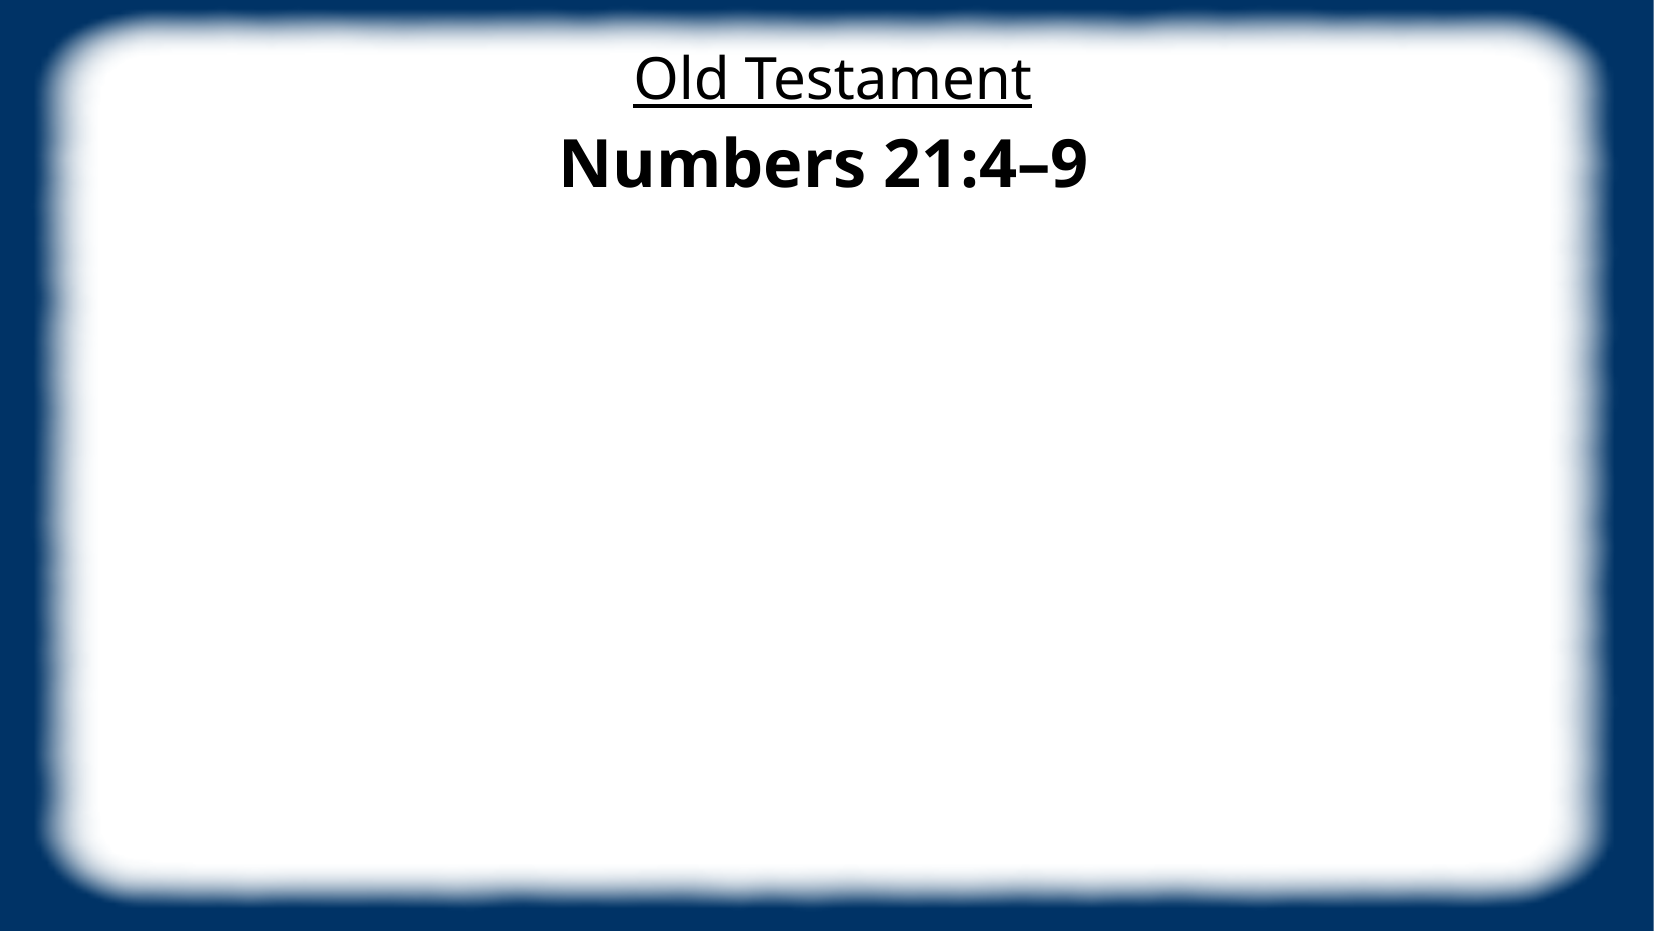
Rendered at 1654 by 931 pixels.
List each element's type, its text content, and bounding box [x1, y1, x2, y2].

picture [0, 0, 1654, 931]
text_box Old Testament Numbers 21:4–9 [75, 30, 1591, 211]
